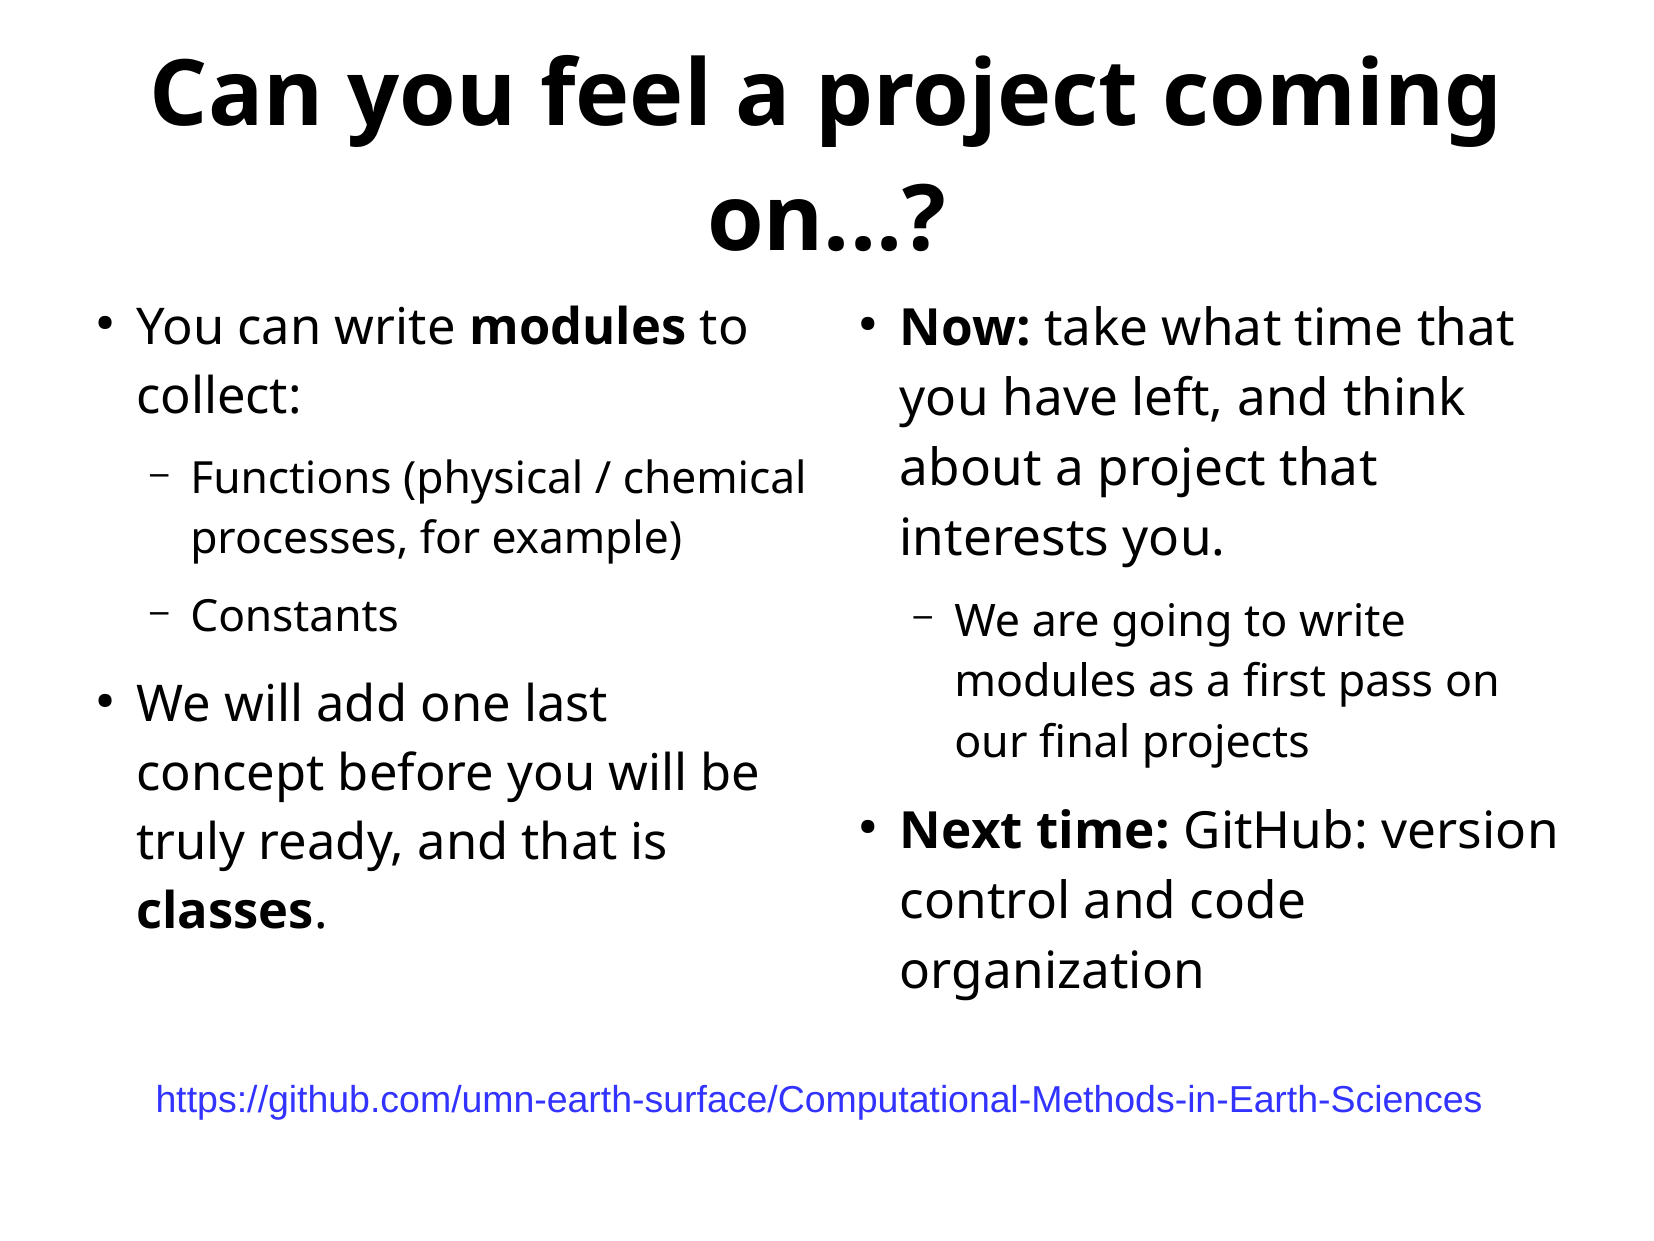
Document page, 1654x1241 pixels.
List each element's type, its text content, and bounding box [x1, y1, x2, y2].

text_box https://github.com/umn-earth-surface/Computational-Methods-in-Earth-Sciences [140, 1070, 1498, 1128]
list Now: take what time that you have left, and think about a project that interests you. We are going to write modules as a first pass on our final projects Next time: GitHub: version control and code organization [845, 290, 1572, 1010]
list You can write modules to collect: Functions (physical / chemical processes, for example) Constants We will add one last concept before you will be truly ready, and that is classes. [82, 290, 809, 1010]
title Can you feel a project coming on...? [82, 49, 1571, 257]
